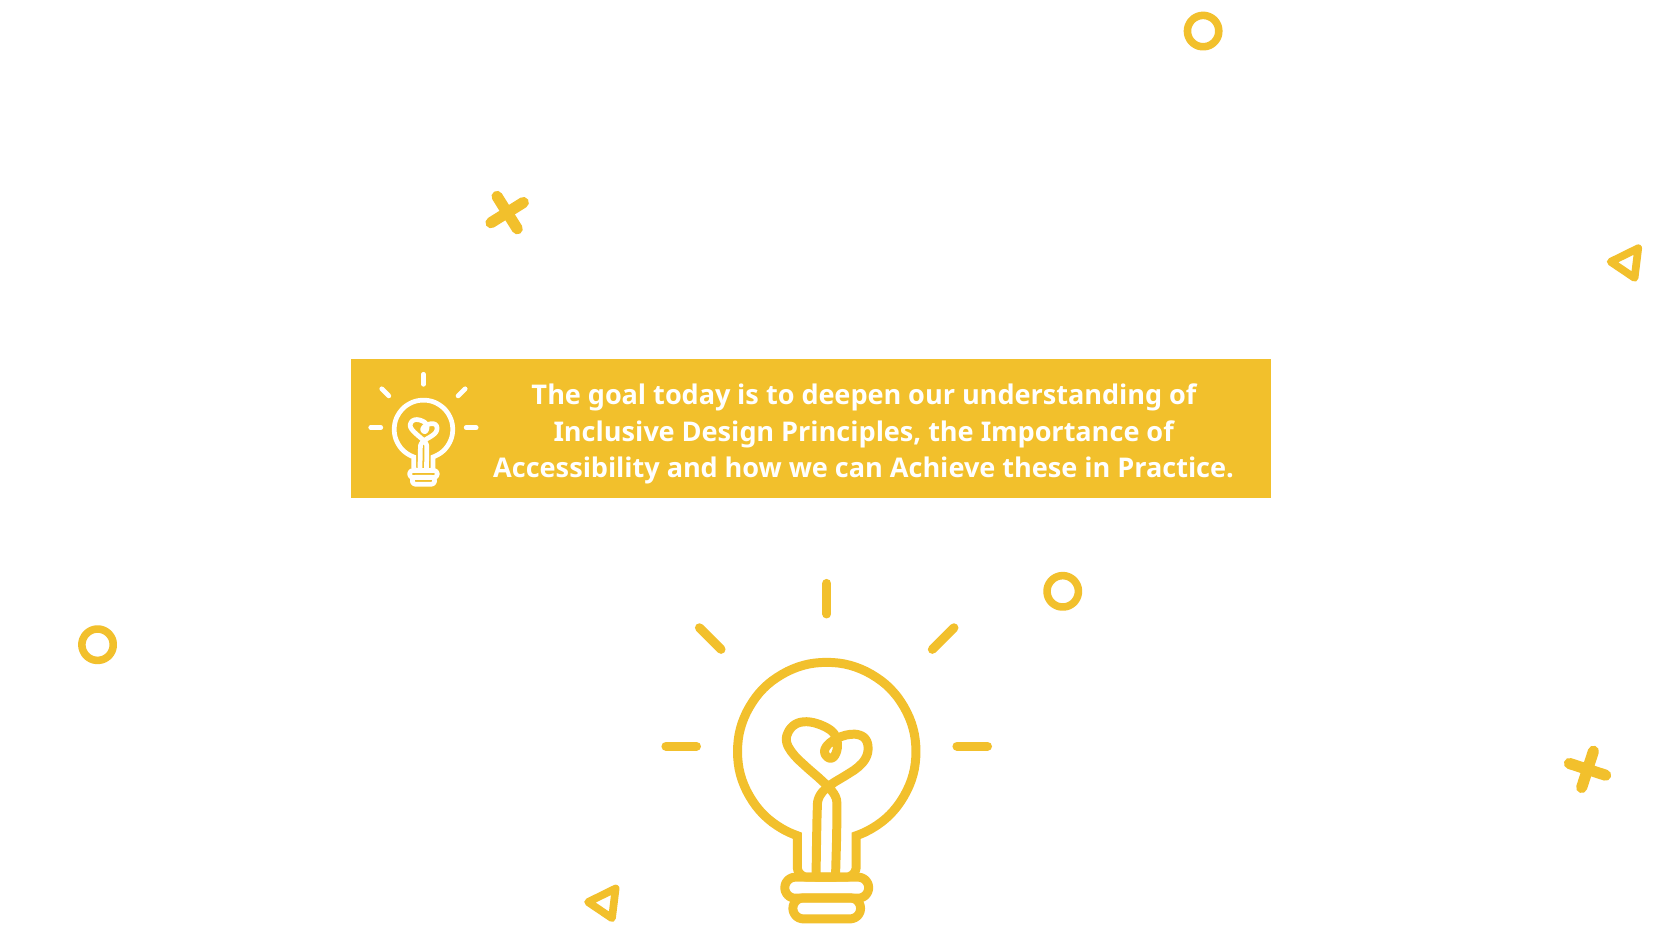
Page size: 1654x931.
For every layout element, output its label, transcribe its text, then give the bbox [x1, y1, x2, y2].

text_box The goal today is to deepen our understanding of Inclusive Design Principles, the Importance of Accessibility and how we can Achieve these in Practice. [487, 339, 1241, 523]
